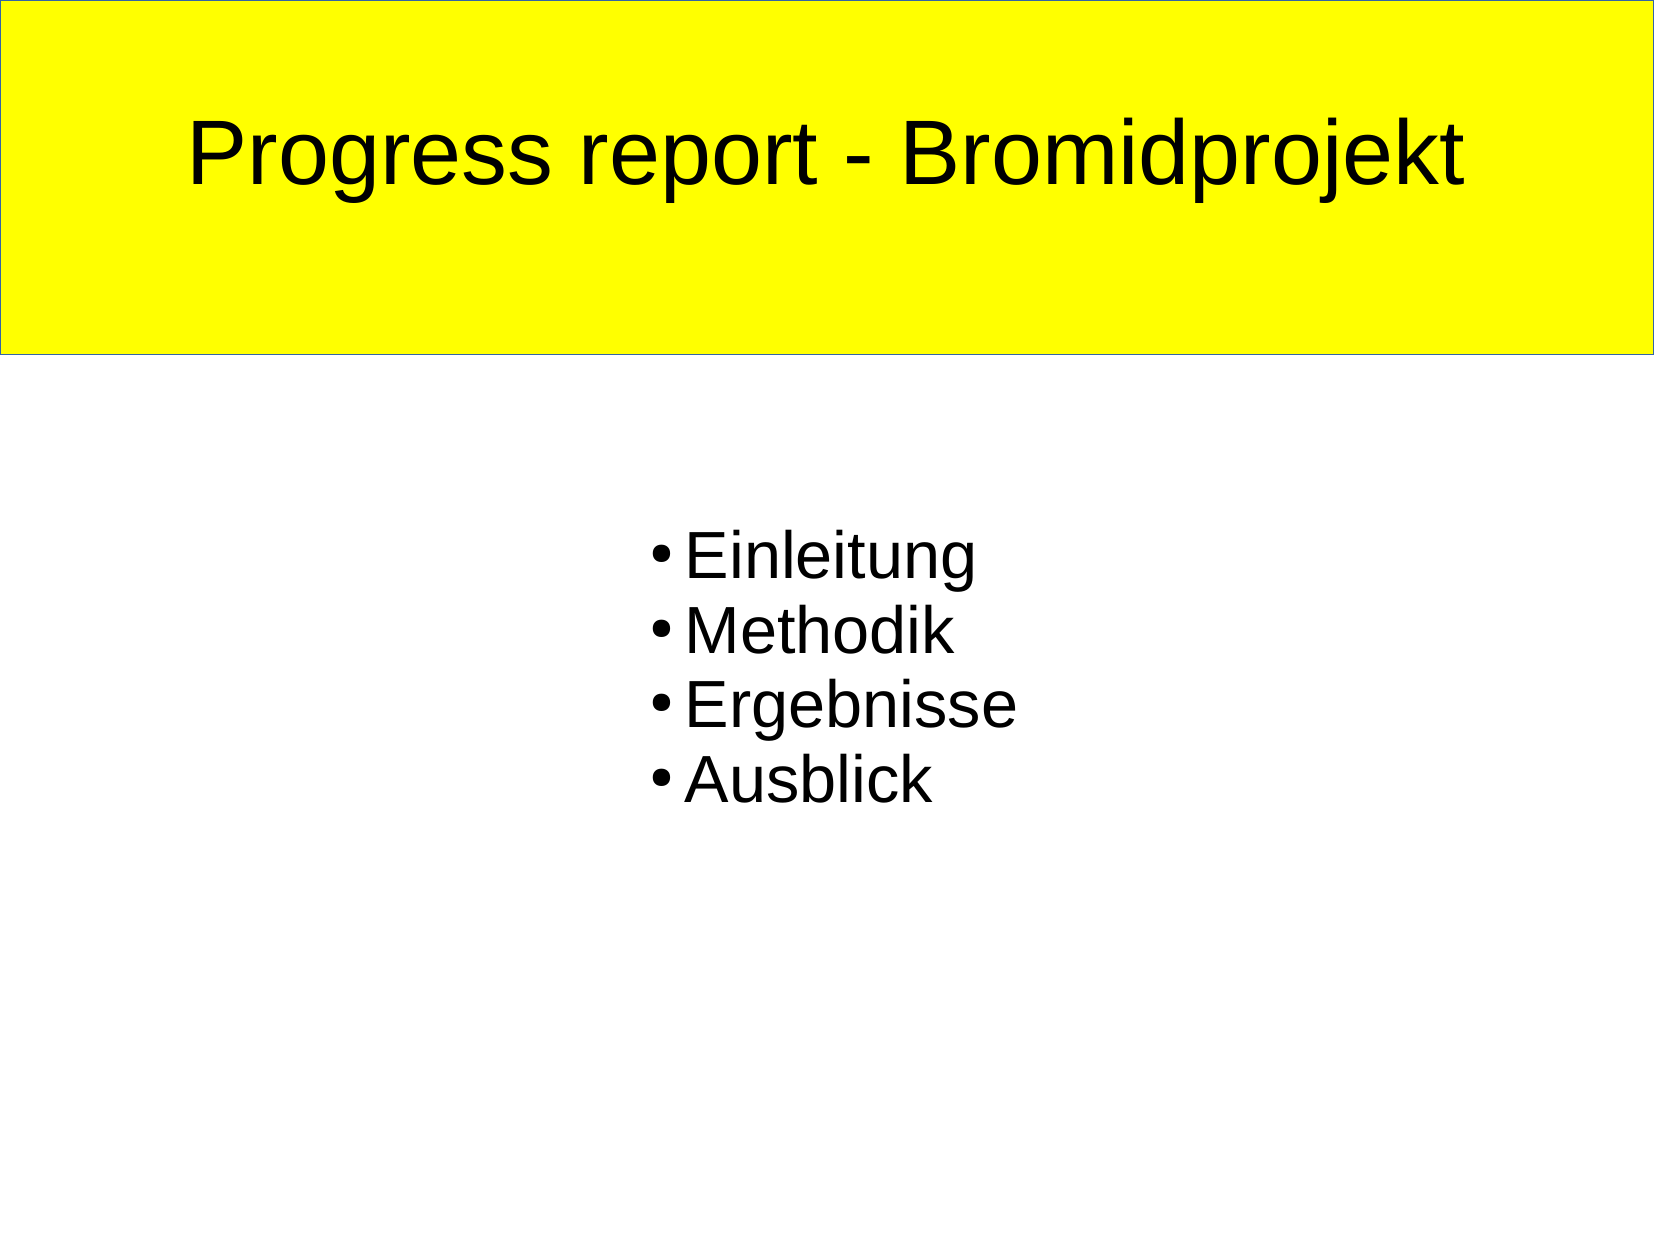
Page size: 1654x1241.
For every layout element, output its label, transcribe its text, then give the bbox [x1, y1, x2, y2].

subtitle Einleitung Methodik Ergebnisse Ausblick [649, 484, 1028, 851]
title Progress report - Bromidprojekt [82, 49, 1571, 257]
text_box [0, 0, 1654, 355]
